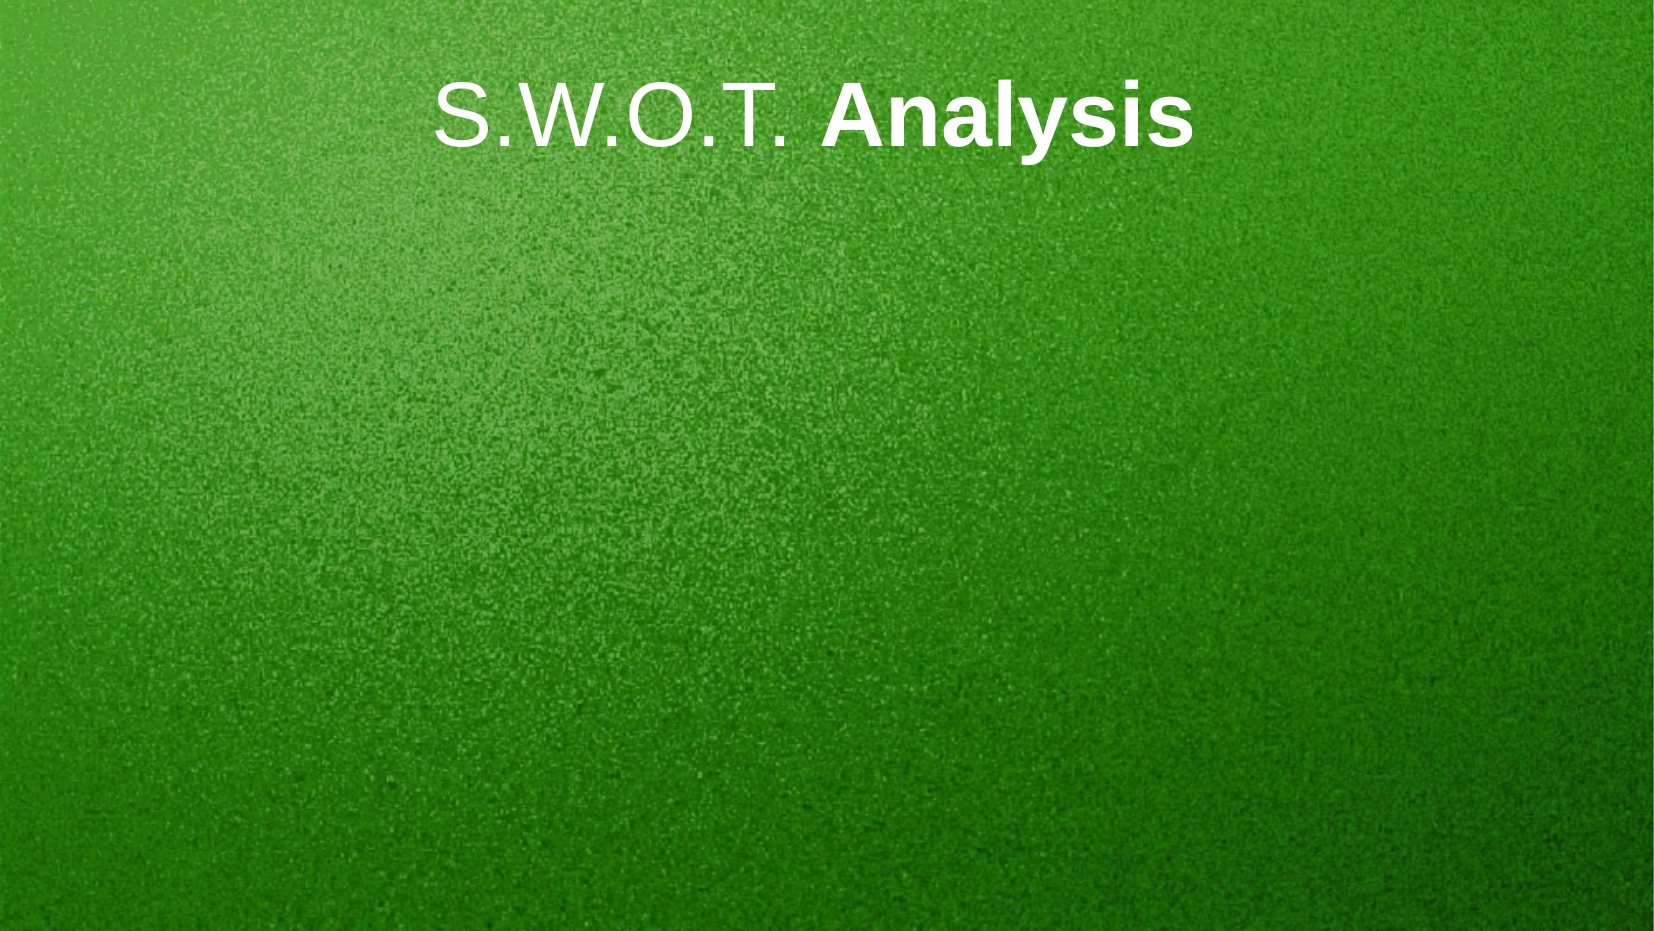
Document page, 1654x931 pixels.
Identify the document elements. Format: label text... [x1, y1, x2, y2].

picture [0, 0, 1654, 931]
title S.W.O.T. Analysis [82, 37, 1571, 193]
